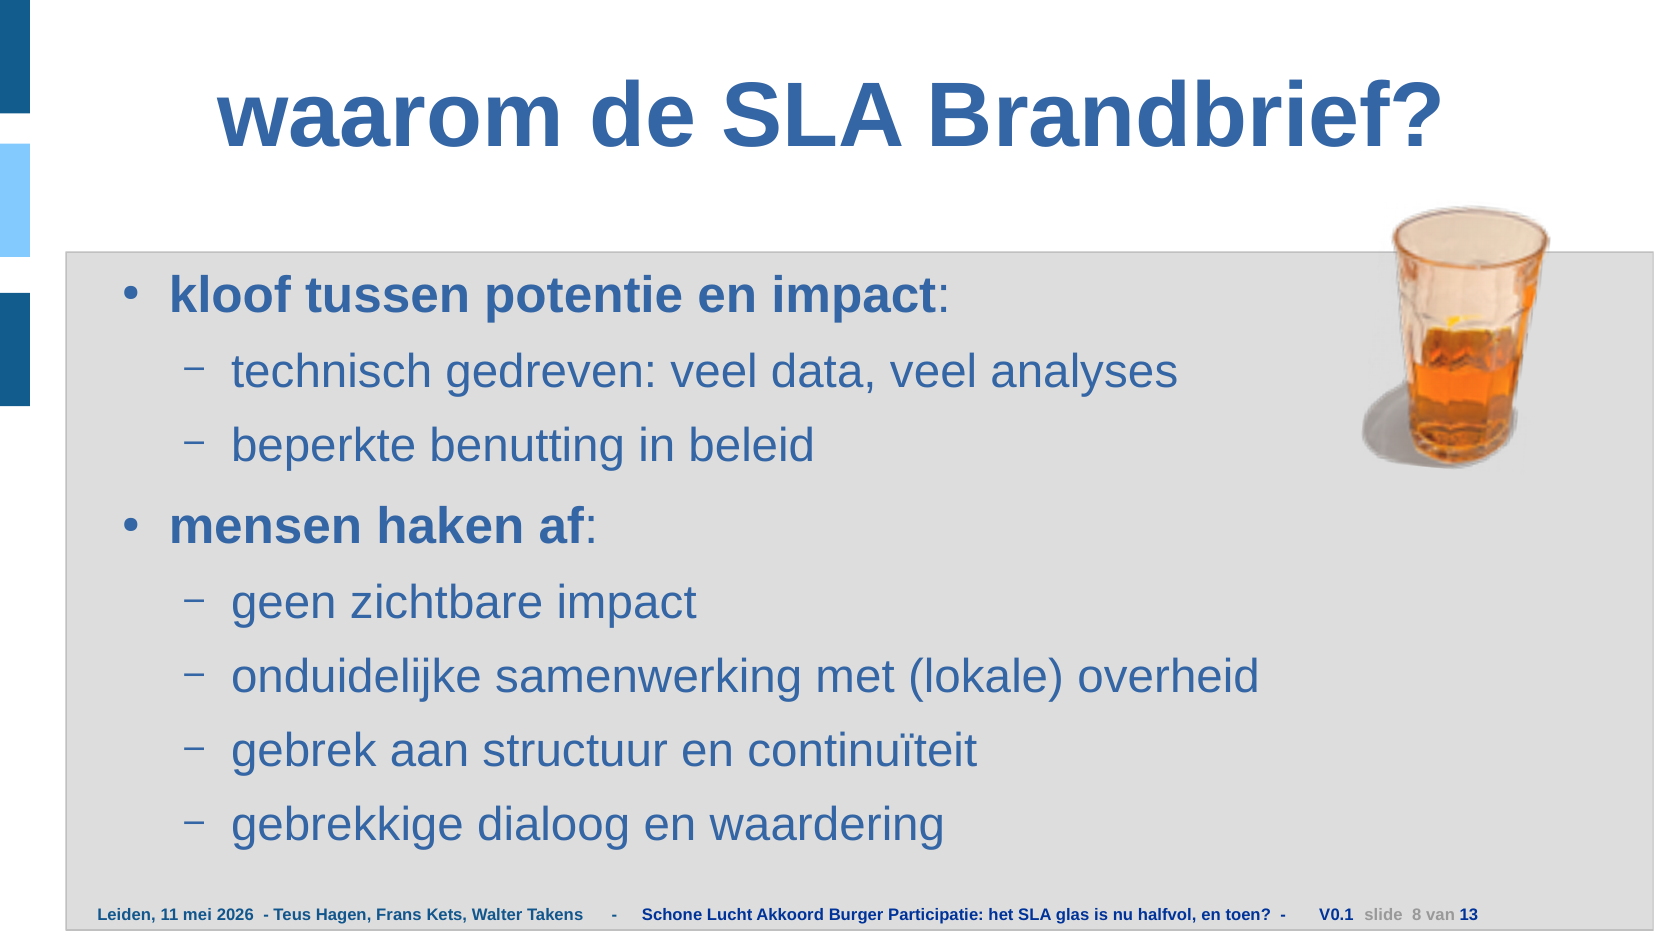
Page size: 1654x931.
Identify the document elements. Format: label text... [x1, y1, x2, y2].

picture [1358, 192, 1555, 477]
list kloof tussen potentie en impact: technisch gedreven: veel data, veel analyses beperkte benutting in beleid mensen haken af: geen zichtbare impact onduidelijke samenwerking met (lokale) overheid gebrek aan structuur en continuïteit gebrekkige dialoog en waardering [106, 265, 1595, 857]
title waarom de SLA Brandbrief? [88, 37, 1577, 193]
